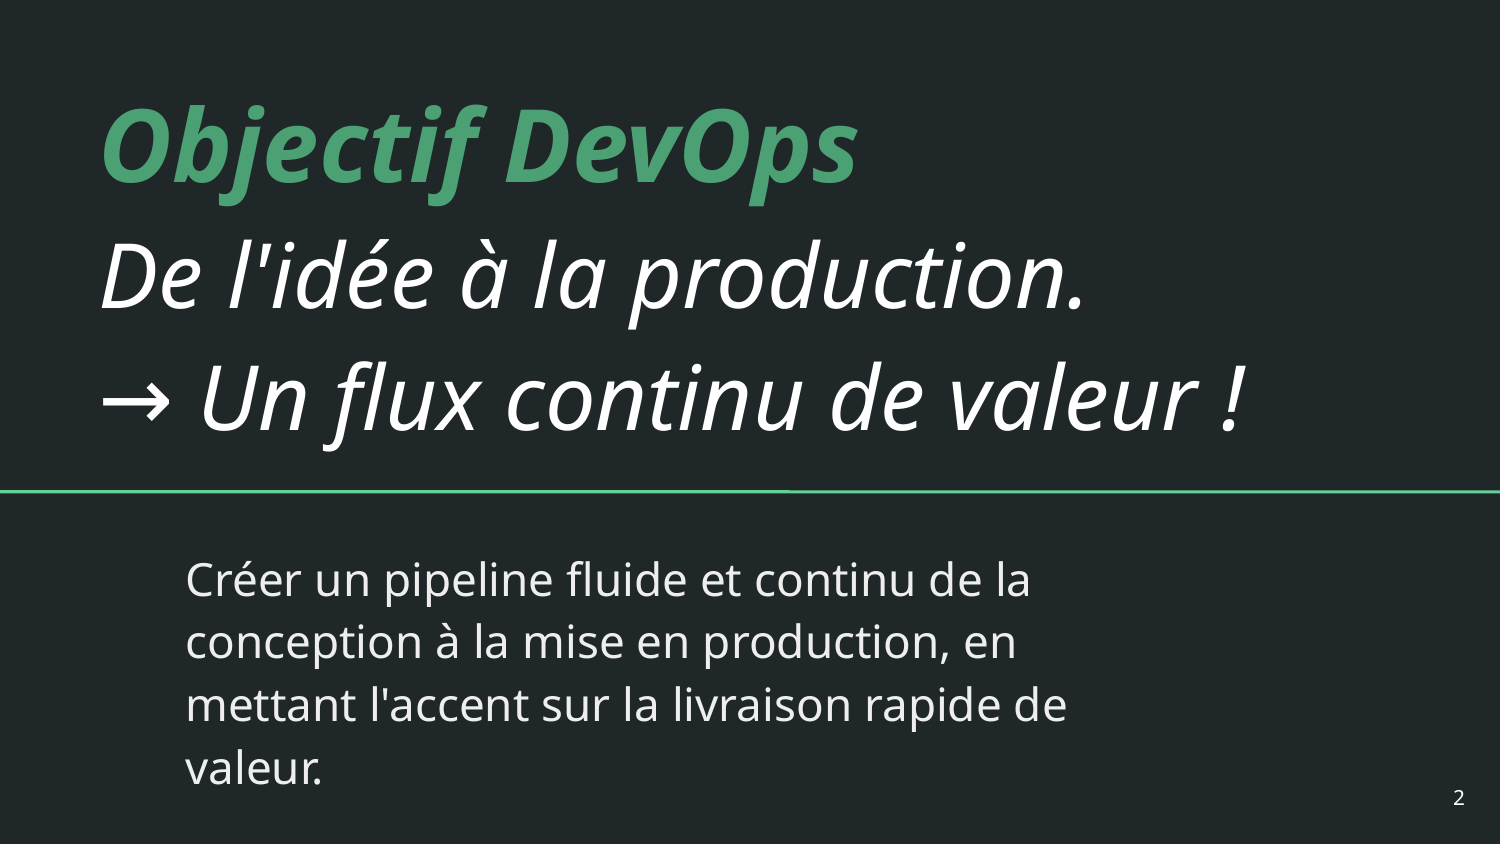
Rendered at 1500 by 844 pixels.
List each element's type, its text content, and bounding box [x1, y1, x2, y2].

text_box Créer un pipeline fluide et continu de la conception à la mise en production, en mettant l'accent sur la livraison rapide de valeur. [170, 540, 1182, 816]
slide_number <numéro> [1389, 764, 1480, 830]
title Objectif DevOps De l'idée à la production. → Un flux continu de valeur ! [83, 59, 1417, 473]
